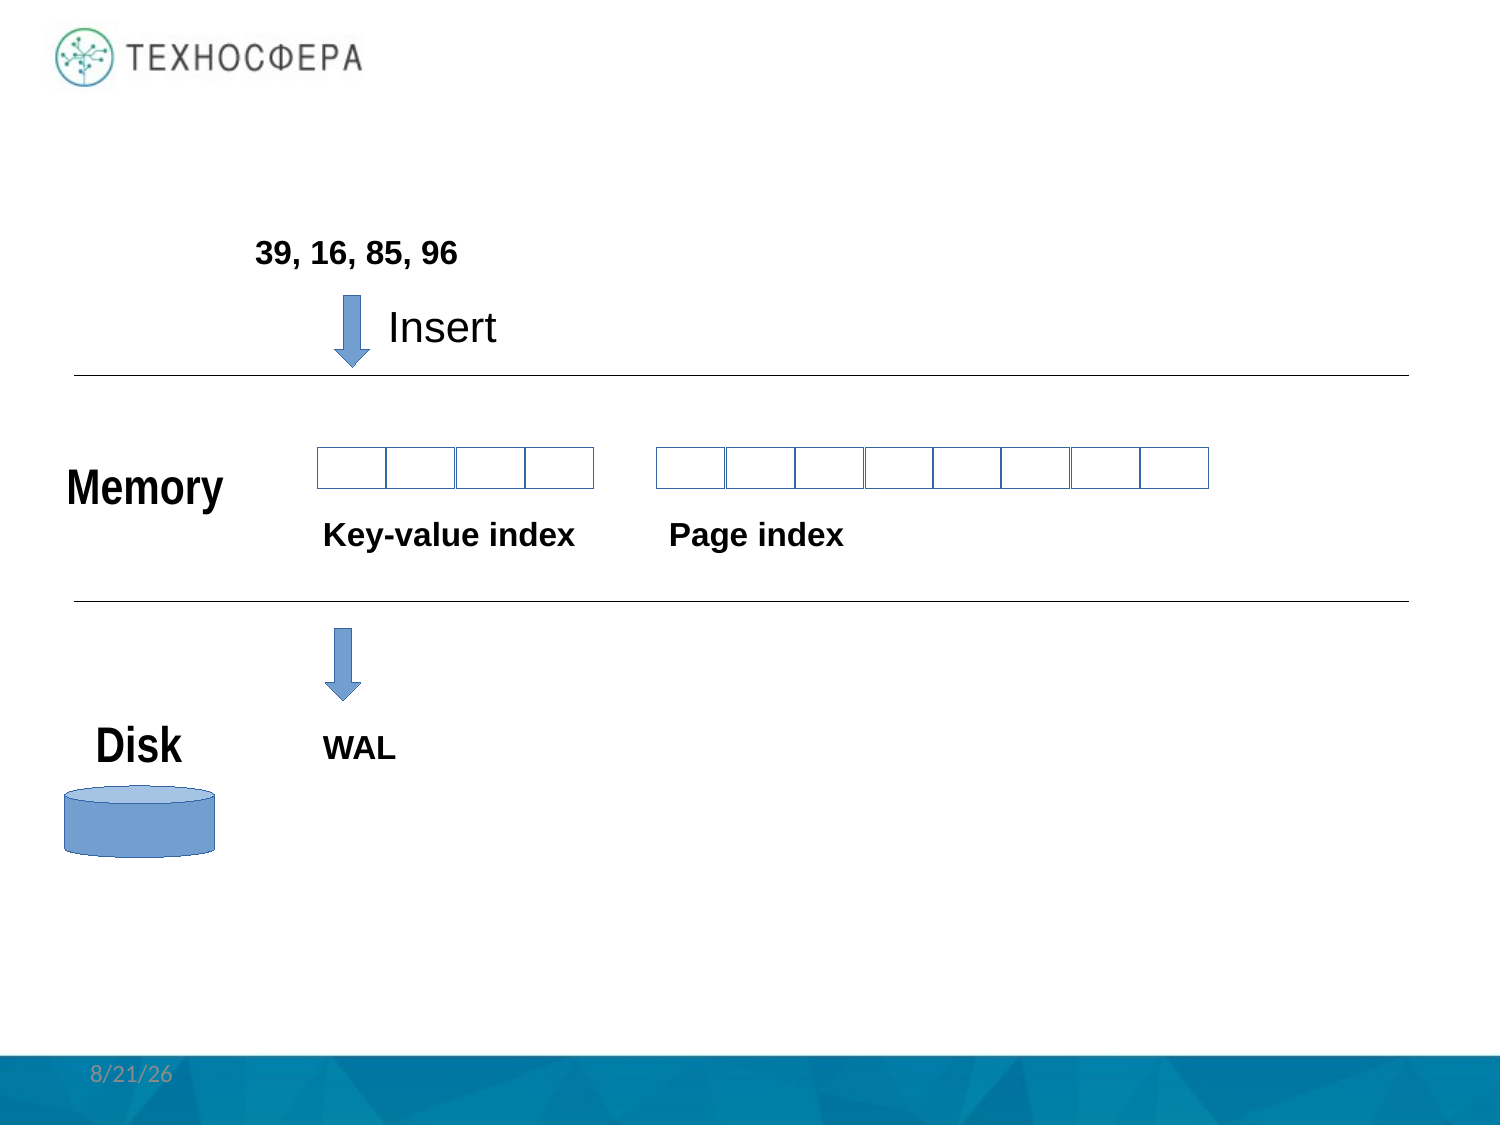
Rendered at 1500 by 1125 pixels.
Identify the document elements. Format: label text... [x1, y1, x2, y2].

text_box [325, 628, 361, 701]
text_box [334, 295, 370, 368]
text_box WAL [308, 721, 456, 783]
text_box Memory [51, 450, 293, 535]
text_box Page index [654, 509, 948, 570]
text_box 2 [64, 789, 215, 804]
text_box Disk [80, 708, 244, 793]
text_box [64, 796, 215, 858]
text_box 39, 16, 85, 96 [240, 227, 474, 288]
picture [0, 0, 1500, 1057]
text_box Key-value index [308, 509, 602, 570]
text_box Insert [373, 295, 512, 361]
